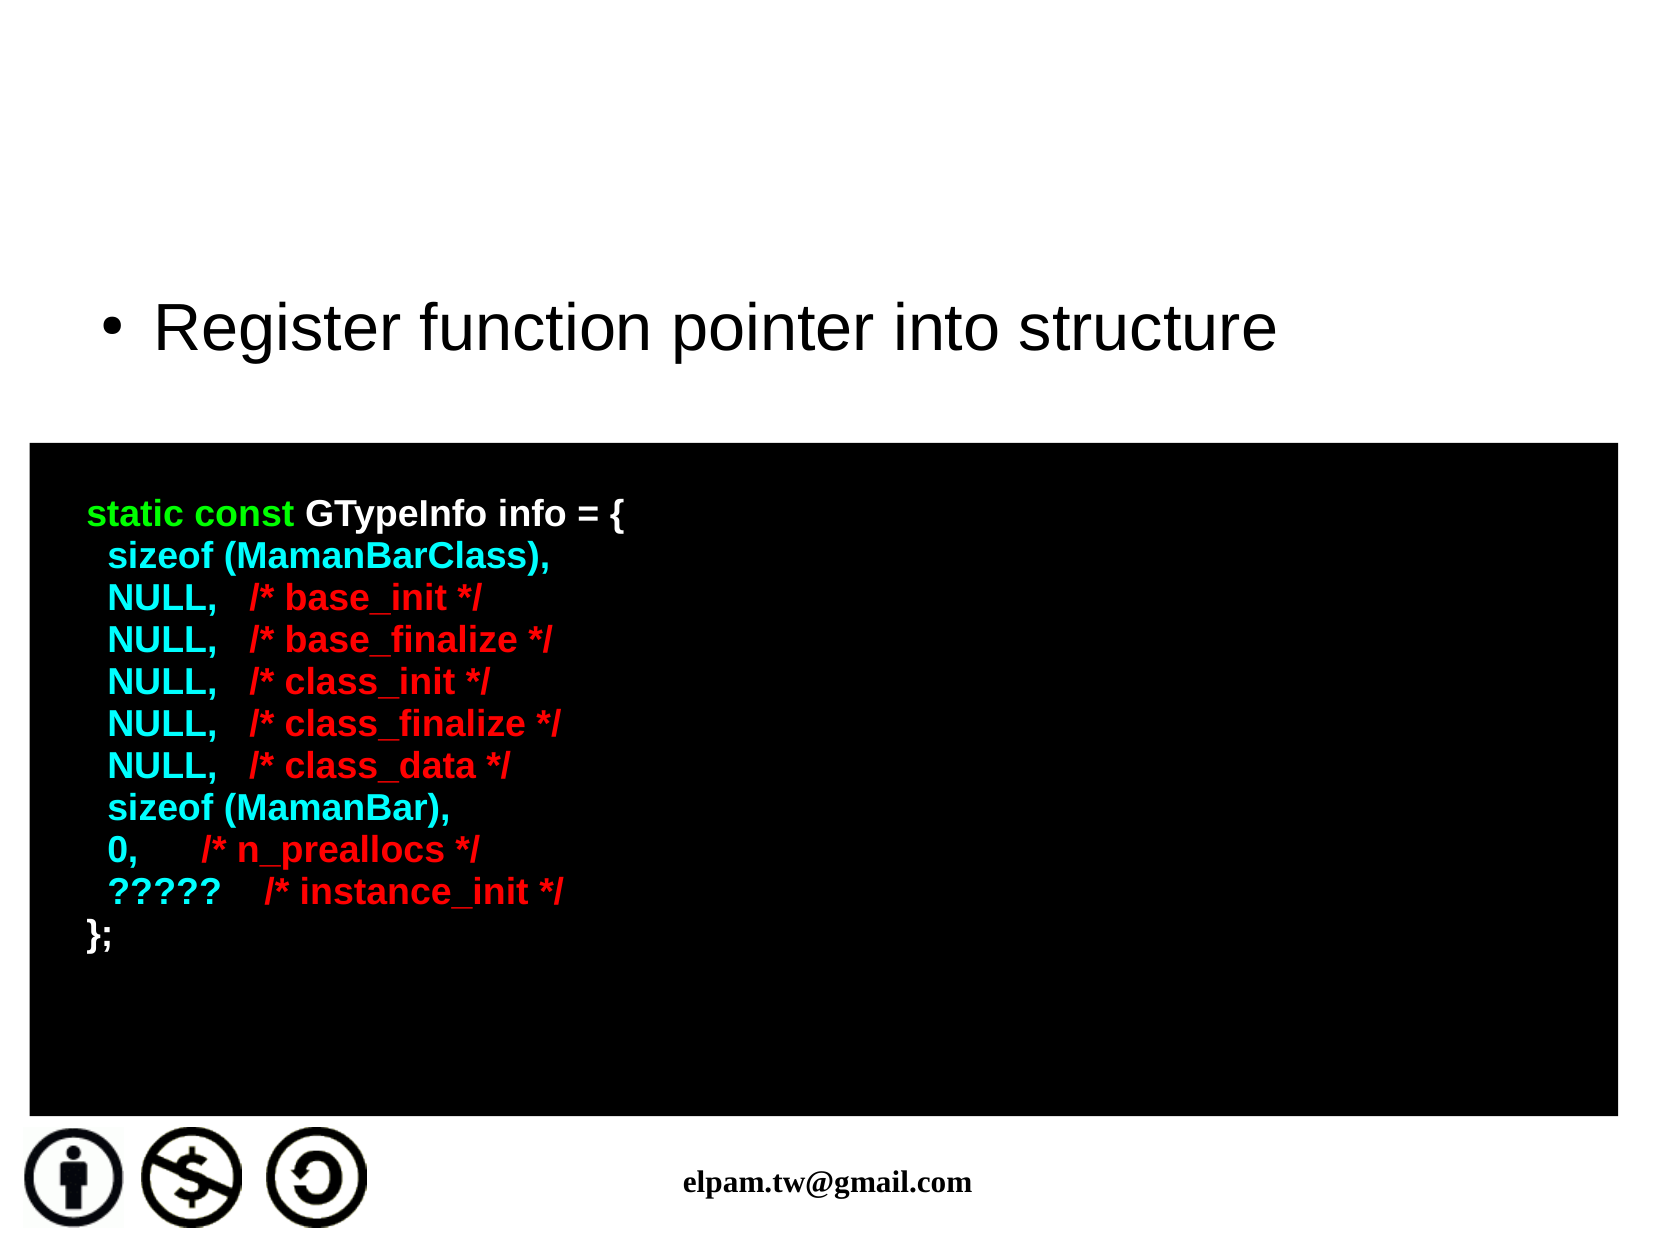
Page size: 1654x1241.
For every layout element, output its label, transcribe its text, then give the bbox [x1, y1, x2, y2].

picture [266, 1127, 367, 1228]
picture [23, 1127, 124, 1228]
list Register function pointer into structure [82, 290, 1571, 442]
text_box static const GTypeInfo info = { sizeof (MamanBarClass), NULL, /* base_init */ NULL, /* base_finalize */ NULL, /* class_init */ NULL, /* class_finalize */ NULL, /* class_data */ sizeof (MamanBar), 0, /* n_preallocs */ ????? /* instance_init */ }; [29, 442, 1619, 1117]
picture [141, 1127, 242, 1228]
